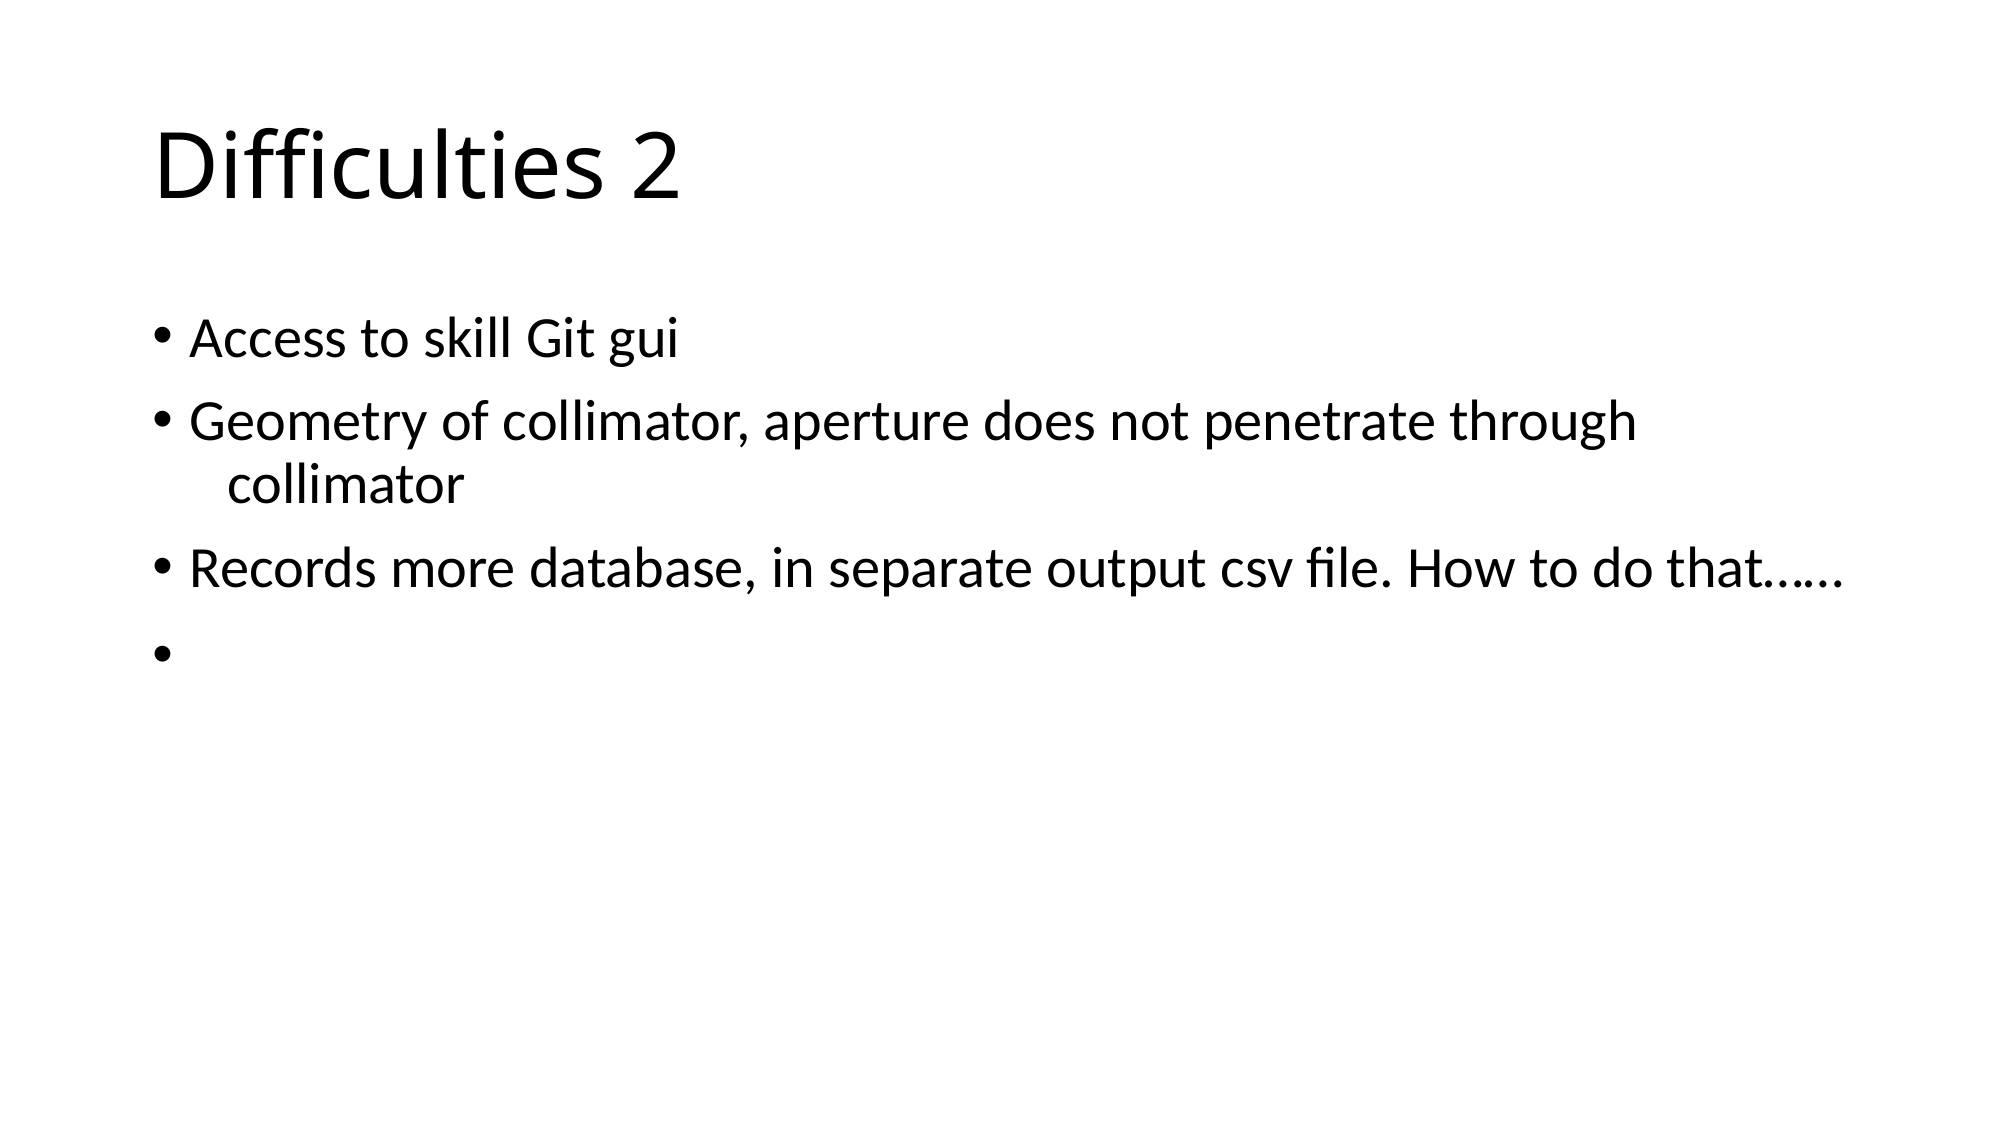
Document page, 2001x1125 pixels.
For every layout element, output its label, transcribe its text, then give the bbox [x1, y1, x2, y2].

title Difficulties 2 [137, 59, 1863, 278]
list Access to skill Git gui Geometry of collimator, aperture does not penetrate through collimator Records more database, in separate output csv file. How to do that…… [137, 299, 1863, 1014]
